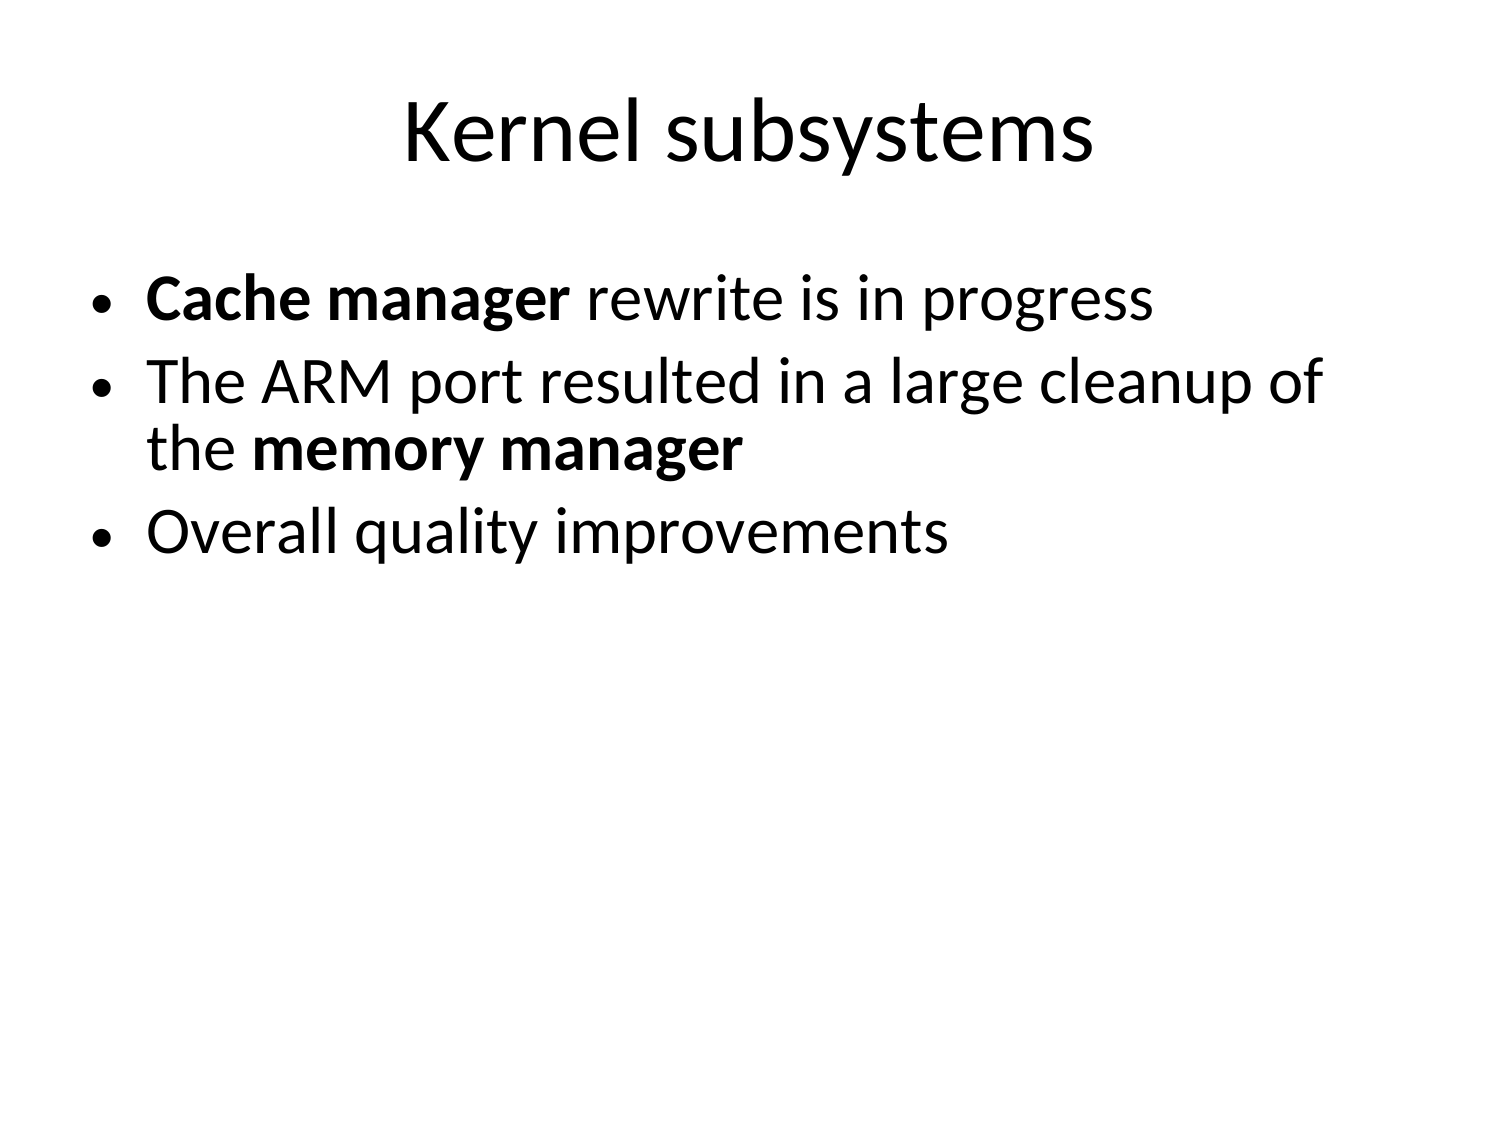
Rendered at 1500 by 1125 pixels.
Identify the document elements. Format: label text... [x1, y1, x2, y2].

list Cache manager rewrite is in progress The ARM port resulted in a large cleanup of the memory manager Overall quality improvements [75, 262, 1426, 1006]
title Kernel subsystems [75, 45, 1426, 233]
